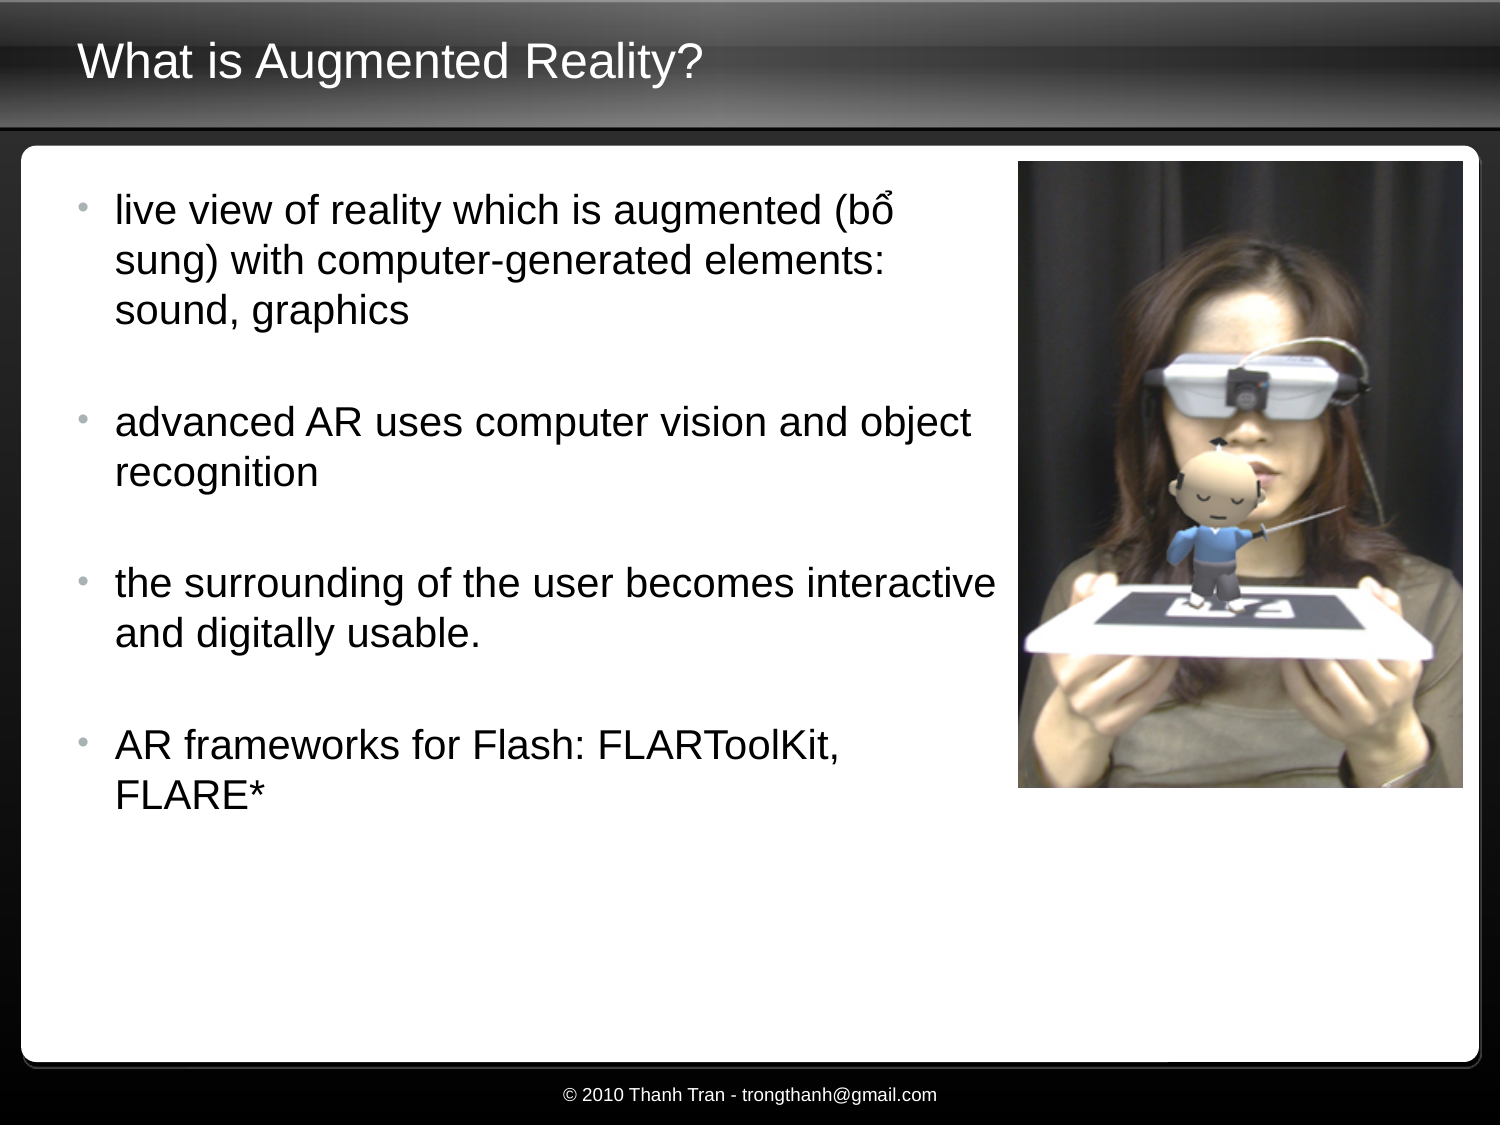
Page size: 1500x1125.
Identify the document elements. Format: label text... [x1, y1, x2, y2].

picture [0, 0, 1500, 131]
title What is Augmented Reality? [62, 12, 1438, 113]
list live view of reality which is augmented (bổ sung) with computer-generated elements: sound, graphics advanced AR uses computer vision and object recognition the surrounding of the user becomes interactive and digitally usable. AR frameworks for Flash: FLARToolKit, FLARE* [62, 174, 1013, 1013]
picture [1018, 161, 1463, 788]
